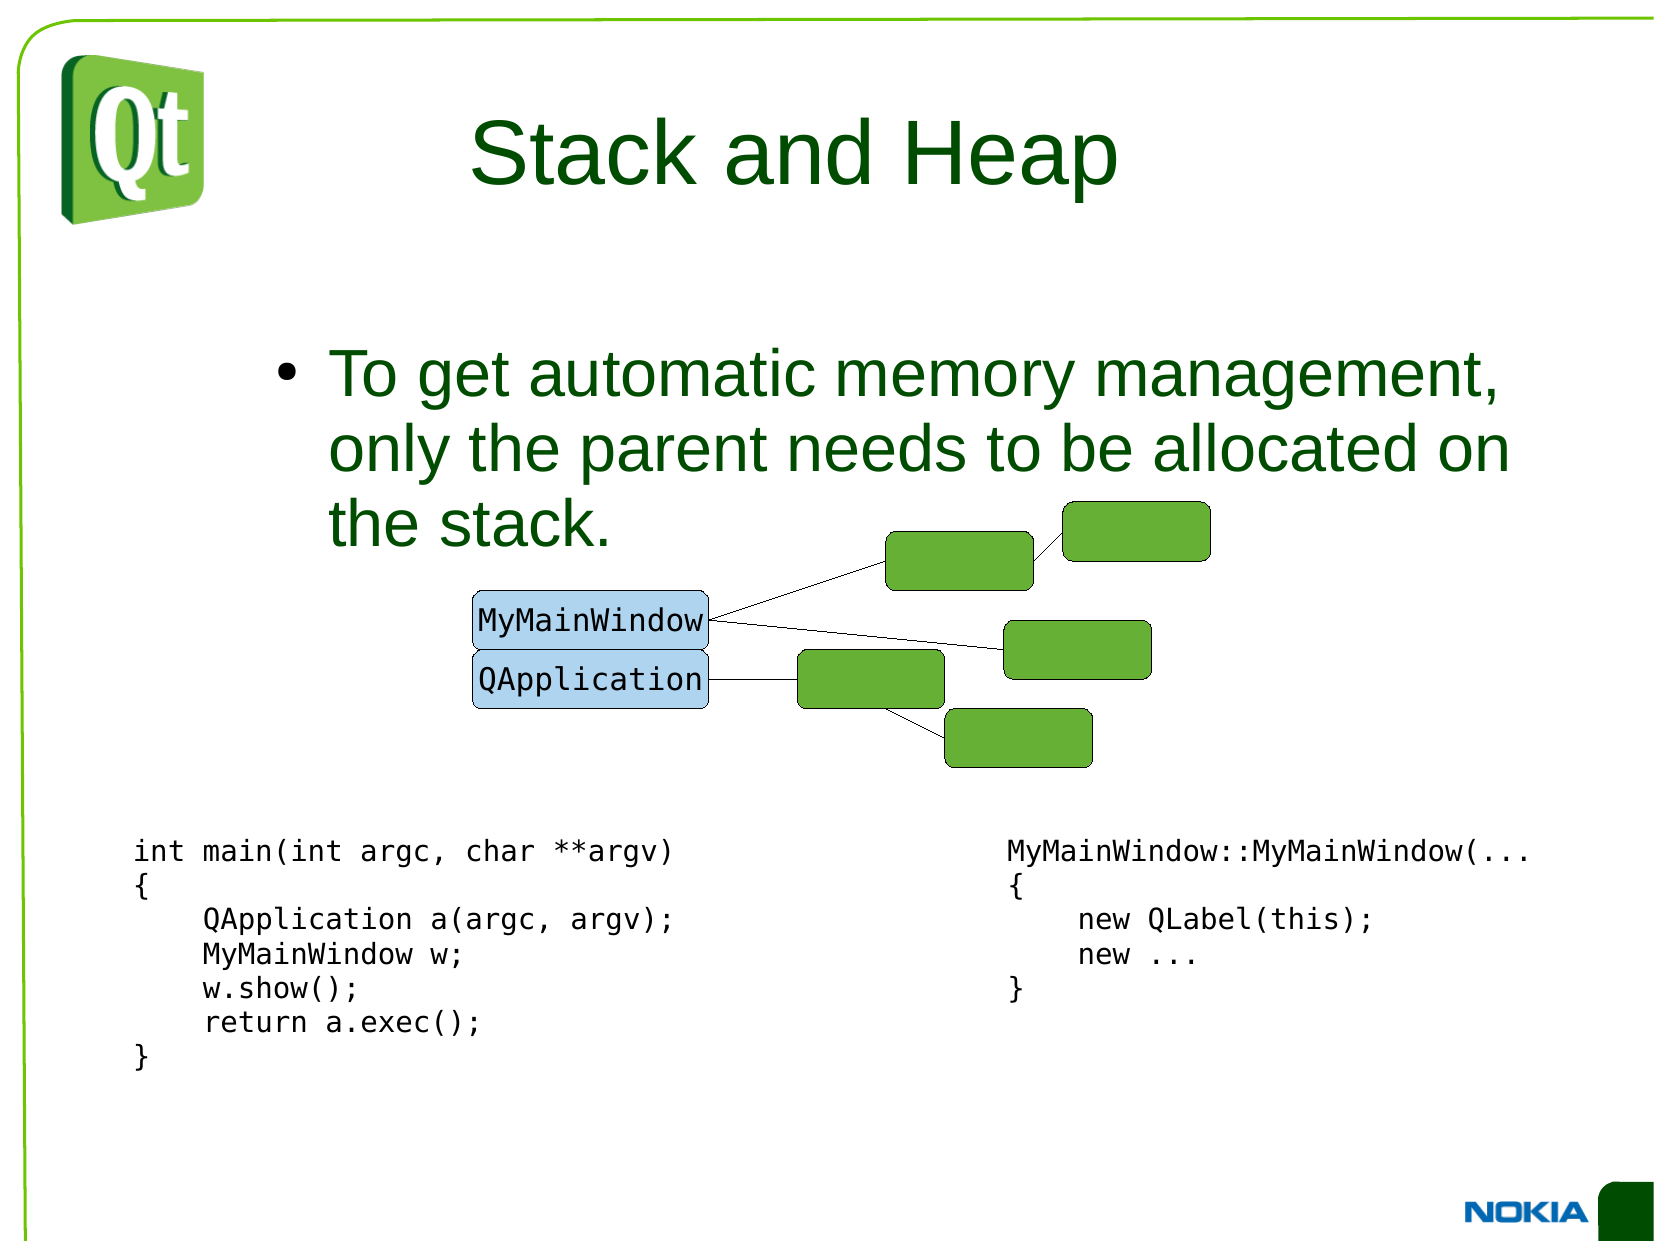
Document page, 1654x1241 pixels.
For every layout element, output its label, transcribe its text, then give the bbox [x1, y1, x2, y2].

text_box [797, 649, 945, 709]
text_box [1062, 501, 1211, 562]
title Stack and Heap [257, 49, 1333, 257]
picture [61, 55, 204, 225]
text_box MyMainWindow::MyMainWindow(... { new QLabel(this); new ... } [992, 826, 1550, 1012]
picture [1465, 1201, 1589, 1223]
list To get automatic memory management, only the parent needs to be allocated on the stack. [257, 336, 1577, 1100]
text_box [885, 531, 1034, 591]
text_box [1003, 620, 1152, 680]
text_box [944, 708, 1093, 768]
text_box QApplication [472, 649, 709, 709]
text_box int main(int argc, char **argv) { QApplication a(argc, argv); MyMainWindow w; w.show(); return a.exec(); } [118, 826, 693, 1080]
text_box MyMainWindow [472, 590, 709, 650]
